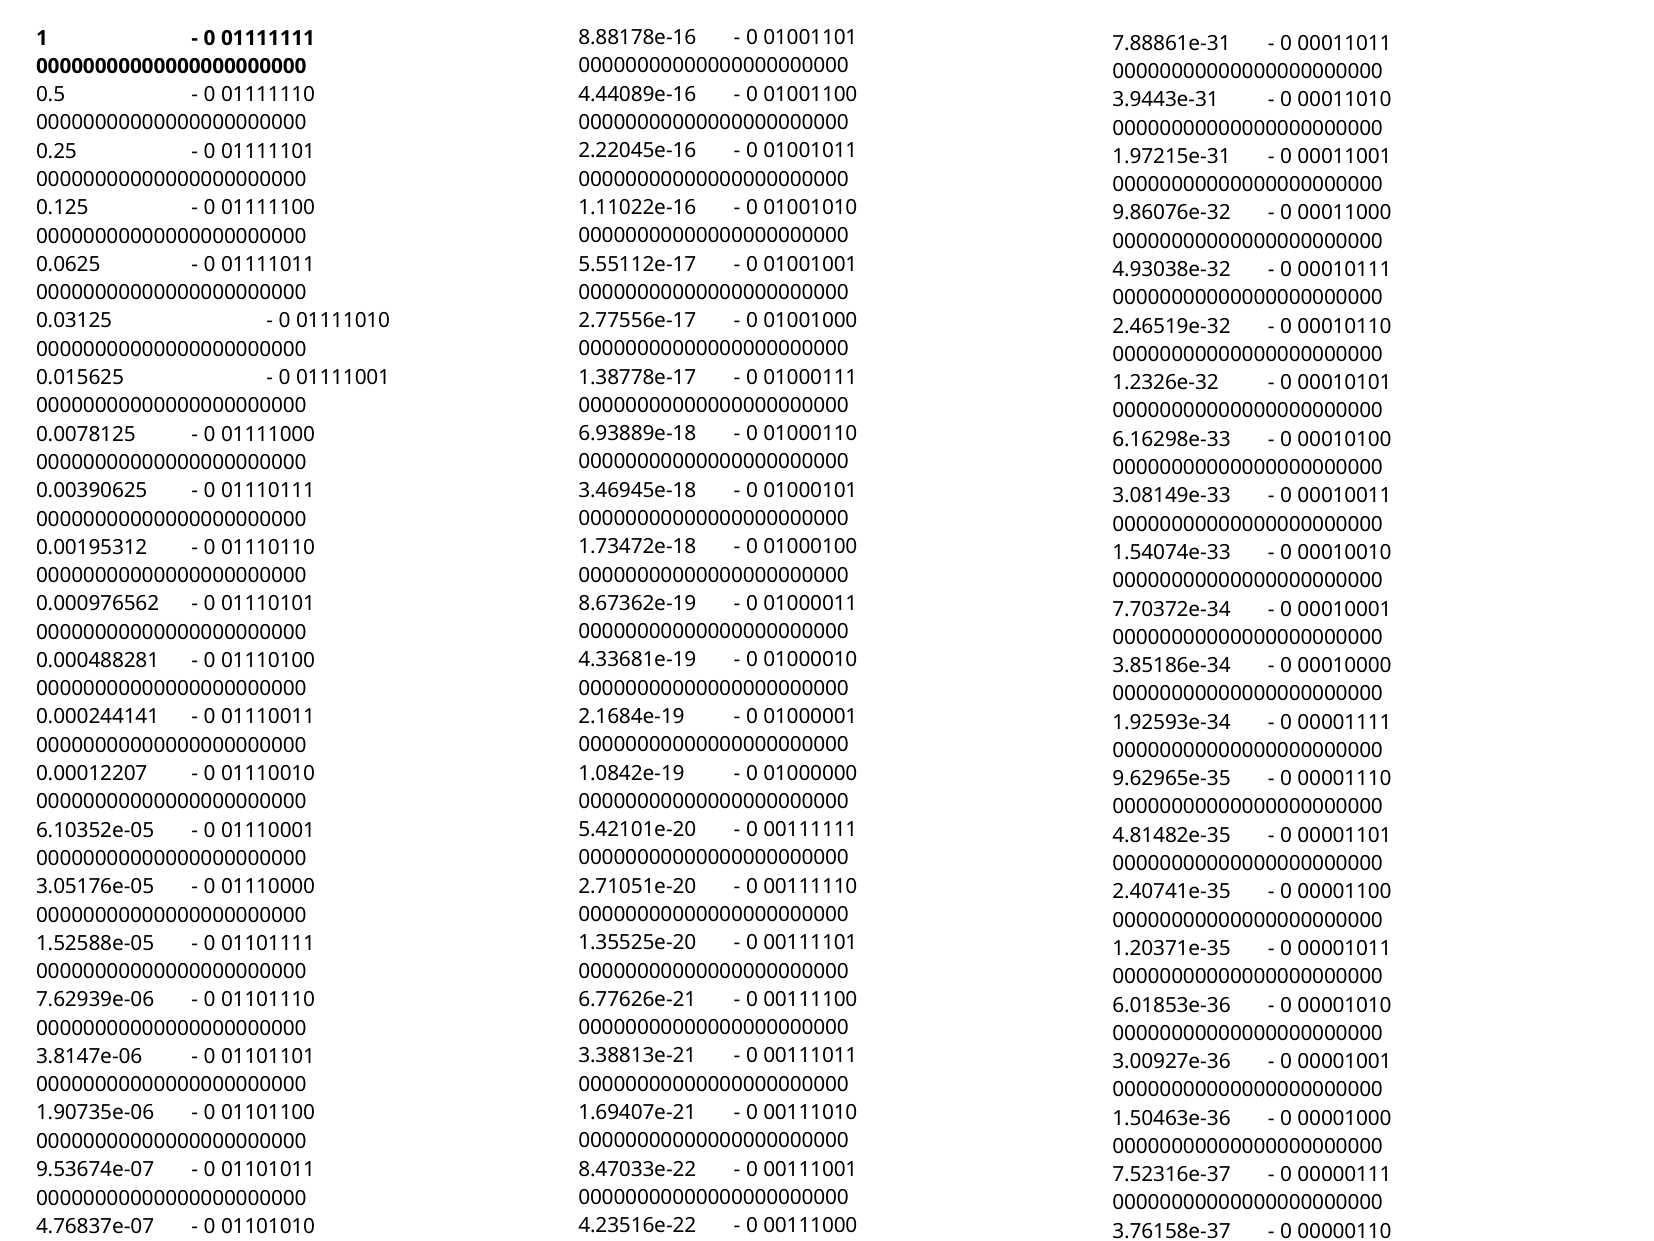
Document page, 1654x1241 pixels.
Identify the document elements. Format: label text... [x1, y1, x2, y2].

text_box 8.88178e-16 - 0 01001101 00000000000000000000000 4.44089e-16 - 0 01001100 00000000000000000000000 2.22045e-16 - 0 01001011 00000000000000000000000 1.11022e-16 - 0 01001010 00000000000000000000000 5.55112e-17 - 0 01001001 00000000000000000000000 2.77556e-17 - 0 01001000 00000000000000000000000 1.38778e-17 - 0 01000111 00000000000000000000000 6.93889e-18 - 0 01000110 00000000000000000000000 3.46945e-18 - 0 01000101 00000000000000000000000 1.73472e-18 - 0 01000100 00000000000000000000000 8.67362e-19 - 0 01000011 00000000000000000000000 4.33681e-19 - 0 01000010 00000000000000000000000 2.1684e-19 - 0 01000001 00000000000000000000000 1.0842e-19 - 0 01000000 00000000000000000000000 5.42101e-20 - 0 00111111 00000000000000000000000 2.71051e-20 - 0 00111110 00000000000000000000000 1.35525e-20 - 0 00111101 00000000000000000000000 6.77626e-21 - 0 00111100 00000000000000000000000 3.38813e-21 - 0 00111011 00000000000000000000000 1.69407e-21 - 0 00111010 00000000000000000000000 8.47033e-22 - 0 00111001 00000000000000000000000 4.23516e-22 - 0 00111000 00000000000000000000000 2.11758e-22 - 0 00110111 00000000000000000000000 1.05879e-22 - 0 00110110 00000000000000000000000 5.29396e-23 - 0 00110101 00000000000000000000000 2.64698e-23 - 0 00110100 00000000000000000000000 1.32349e-23 - 0 00110011 00000000000000000000000 6.61744e-24 - 0 00110010 00000000000000000000000 3.30872e-24 - 0 00110001 00000000000000000000000 1.65436e-24 - 0 00110000 00000000000000000000000 8.27181e-25 - 0 00101111 00000000000000000000000 4.1359e-25 - 0 00101110 00000000000000000000000 2.06795e-25 - 0 00101101 00000000000000000000000 1.03398e-25 - 0 00101100 00000000000000000000000 5.16988e-26 - 0 00101011 00000000000000000000000 2.58494e-26 - 0 00101010 00000000000000000000000 1.29247e-26 - 0 00101001 00000000000000000000000 6.46235e-27 - 0 00101000 00000000000000000000000 3.23117e-27 - 0 00100111 00000000000000000000000 1.61559e-27 - 0 00100110 00000000000000000000000 8.07794e-28 - 0 00100101 00000000000000000000000 4.03897e-28 - 0 00100100 00000000000000000000000 2.01948e-28 - 0 00100011 00000000000000000000000 1.00974e-28 - 0 00100010 00000000000000000000000 5.04871e-29 - 0 00100001 00000000000000000000000 2.52435e-29 - 0 00100000 00000000000000000000000 1.26218e-29 - 0 00011111 00000000000000000000000 6.31089e-30 - 0 00011110 00000000000000000000000 3.15544e-30 - 0 00011101 00000000000000000000000 1.57772e-30 - 0 00011100 00000000000000000000000 [563, 15, 1081, 1229]
text_box 7.88861e-31 - 0 00011011 00000000000000000000000 3.9443e-31 - 0 00011010 00000000000000000000000 1.97215e-31 - 0 00011001 00000000000000000000000 9.86076e-32 - 0 00011000 00000000000000000000000 4.93038e-32 - 0 00010111 00000000000000000000000 2.46519e-32 - 0 00010110 00000000000000000000000 1.2326e-32 - 0 00010101 00000000000000000000000 6.16298e-33 - 0 00010100 00000000000000000000000 3.08149e-33 - 0 00010011 00000000000000000000000 1.54074e-33 - 0 00010010 00000000000000000000000 7.70372e-34 - 0 00010001 00000000000000000000000 3.85186e-34 - 0 00010000 00000000000000000000000 1.92593e-34 - 0 00001111 00000000000000000000000 9.62965e-35 - 0 00001110 00000000000000000000000 4.81482e-35 - 0 00001101 00000000000000000000000 2.40741e-35 - 0 00001100 00000000000000000000000 1.20371e-35 - 0 00001011 00000000000000000000000 6.01853e-36 - 0 00001010 00000000000000000000000 3.00927e-36 - 0 00001001 00000000000000000000000 1.50463e-36 - 0 00001000 00000000000000000000000 7.52316e-37 - 0 00000111 00000000000000000000000 3.76158e-37 - 0 00000110 00000000000000000000000 1.88079e-37 - 0 00000101 00000000000000000000000 9.40395e-38 - 0 00000100 00000000000000000000000 4.70198e-38 - 0 00000011 00000000000000000000000 2.35099e-38 - 0 00000010 00000000000000000000000 1.17549e-38 - 0 00000001 00000000000000000000000 5.87747e-39 - 0 00000000 10000000000000000000000 2.93874e-39 - 0 00000000 01000000000000000000000 1.46937e-39 - 0 00000000 00100000000000000000000 7.34684e-40 - 0 00000000 00010000000000000000000 3.67342e-40 - 0 00000000 00001000000000000000000 1.83671e-40 - 0 00000000 00000100000000000000000 9.18355e-41 - 0 00000000 00000010000000000000000 4.59177e-41 - 0 00000000 00000001000000000000000 2.29589e-41 - 0 00000000 00000000100000000000000 1.14794e-41 - 0 00000000 00000000010000000000000 5.73972e-42 - 0 00000000 00000000001000000000000 2.86986e-42 - 0 00000000 00000000000100000000000 1.43493e-42 - 0 00000000 00000000000010000000000 7.17465e-43 - 0 00000000 00000000000001000000000 3.58732e-43 - 0 00000000 00000000000000100000000 1.79366e-43 - 0 00000000 00000000000000010000000 8.96831e-44 - 0 00000000 00000000000000001000000 4.48416e-44 - 0 00000000 00000000000000000100000 2.24208e-44 - 0 00000000 00000000000000000010000 1.12104e-44 - 0 00000000 00000000000000000001000 5.60519e-45 - 0 00000000 00000000000000000000100 2.8026e-45 - 0 00000000 00000000000000000000010 1.4013e-45 - 0 00000000 00000000000000000000001 [1097, 20, 1621, 1235]
text_box 1 - 0 01111111 00000000000000000000000 0.5 - 0 01111110 00000000000000000000000 0.25 - 0 01111101 00000000000000000000000 0.125 - 0 01111100 00000000000000000000000 0.0625 - 0 01111011 00000000000000000000000 0.03125 - 0 01111010 00000000000000000000000 0.015625 - 0 01111001 00000000000000000000000 0.0078125 - 0 01111000 00000000000000000000000 0.00390625 - 0 01110111 00000000000000000000000 0.00195312 - 0 01110110 00000000000000000000000 0.000976562 - 0 01110101 00000000000000000000000 0.000488281 - 0 01110100 00000000000000000000000 0.000244141 - 0 01110011 00000000000000000000000 0.00012207 - 0 01110010 00000000000000000000000 6.10352e-05 - 0 01110001 00000000000000000000000 3.05176e-05 - 0 01110000 00000000000000000000000 1.52588e-05 - 0 01101111 00000000000000000000000 7.62939e-06 - 0 01101110 00000000000000000000000 3.8147e-06 - 0 01101101 00000000000000000000000 1.90735e-06 - 0 01101100 00000000000000000000000 9.53674e-07 - 0 01101011 00000000000000000000000 4.76837e-07 - 0 01101010 00000000000000000000000 2.38419e-07 - 0 01101001 00000000000000000000000 1.19209e-07 - 0 01101000 00000000000000000000000 5.96046e-08 - 0 01100111 00000000000000000000000 2.98023e-08 - 0 01100110 00000000000000000000000 1.49012e-08 - 0 01100101 00000000000000000000000 7.45058e-09 - 0 01100100 00000000000000000000000 3.72529e-09 - 0 01100011 00000000000000000000000 1.86265e-09 - 0 01100010 00000000000000000000000 9.31323e-10 - 0 01100001 00000000000000000000000 4.65661e-10 - 0 01100000 00000000000000000000000 2.32831e-10 - 0 01011111 00000000000000000000000 1.16415e-10 - 0 01011110 00000000000000000000000 5.82077e-11 - 0 01011101 00000000000000000000000 2.91038e-11 - 0 01011100 00000000000000000000000 1.45519e-11 - 0 01011011 00000000000000000000000 7.27596e-12 - 0 01011010 00000000000000000000000 3.63798e-12 - 0 01011001 00000000000000000000000 1.81899e-12 - 0 01011000 00000000000000000000000 9.09495e-13 - 0 01010111 00000000000000000000000 4.54747e-13 - 0 01010110 00000000000000000000000 2.27374e-13 - 0 01010101 00000000000000000000000 1.13687e-13 - 0 01010100 00000000000000000000000 5.68434e-14 - 0 01010011 00000000000000000000000 2.84217e-14 - 0 01010010 00000000000000000000000 1.42109e-14 - 0 01010001 00000000000000000000000 7.10543e-15 - 0 01010000 00000000000000000000000 3.55271e-15 - 0 01001111 00000000000000000000000 1.77636e-15 - 0 01001110 00000000000000000000000 [21, 15, 541, 1230]
